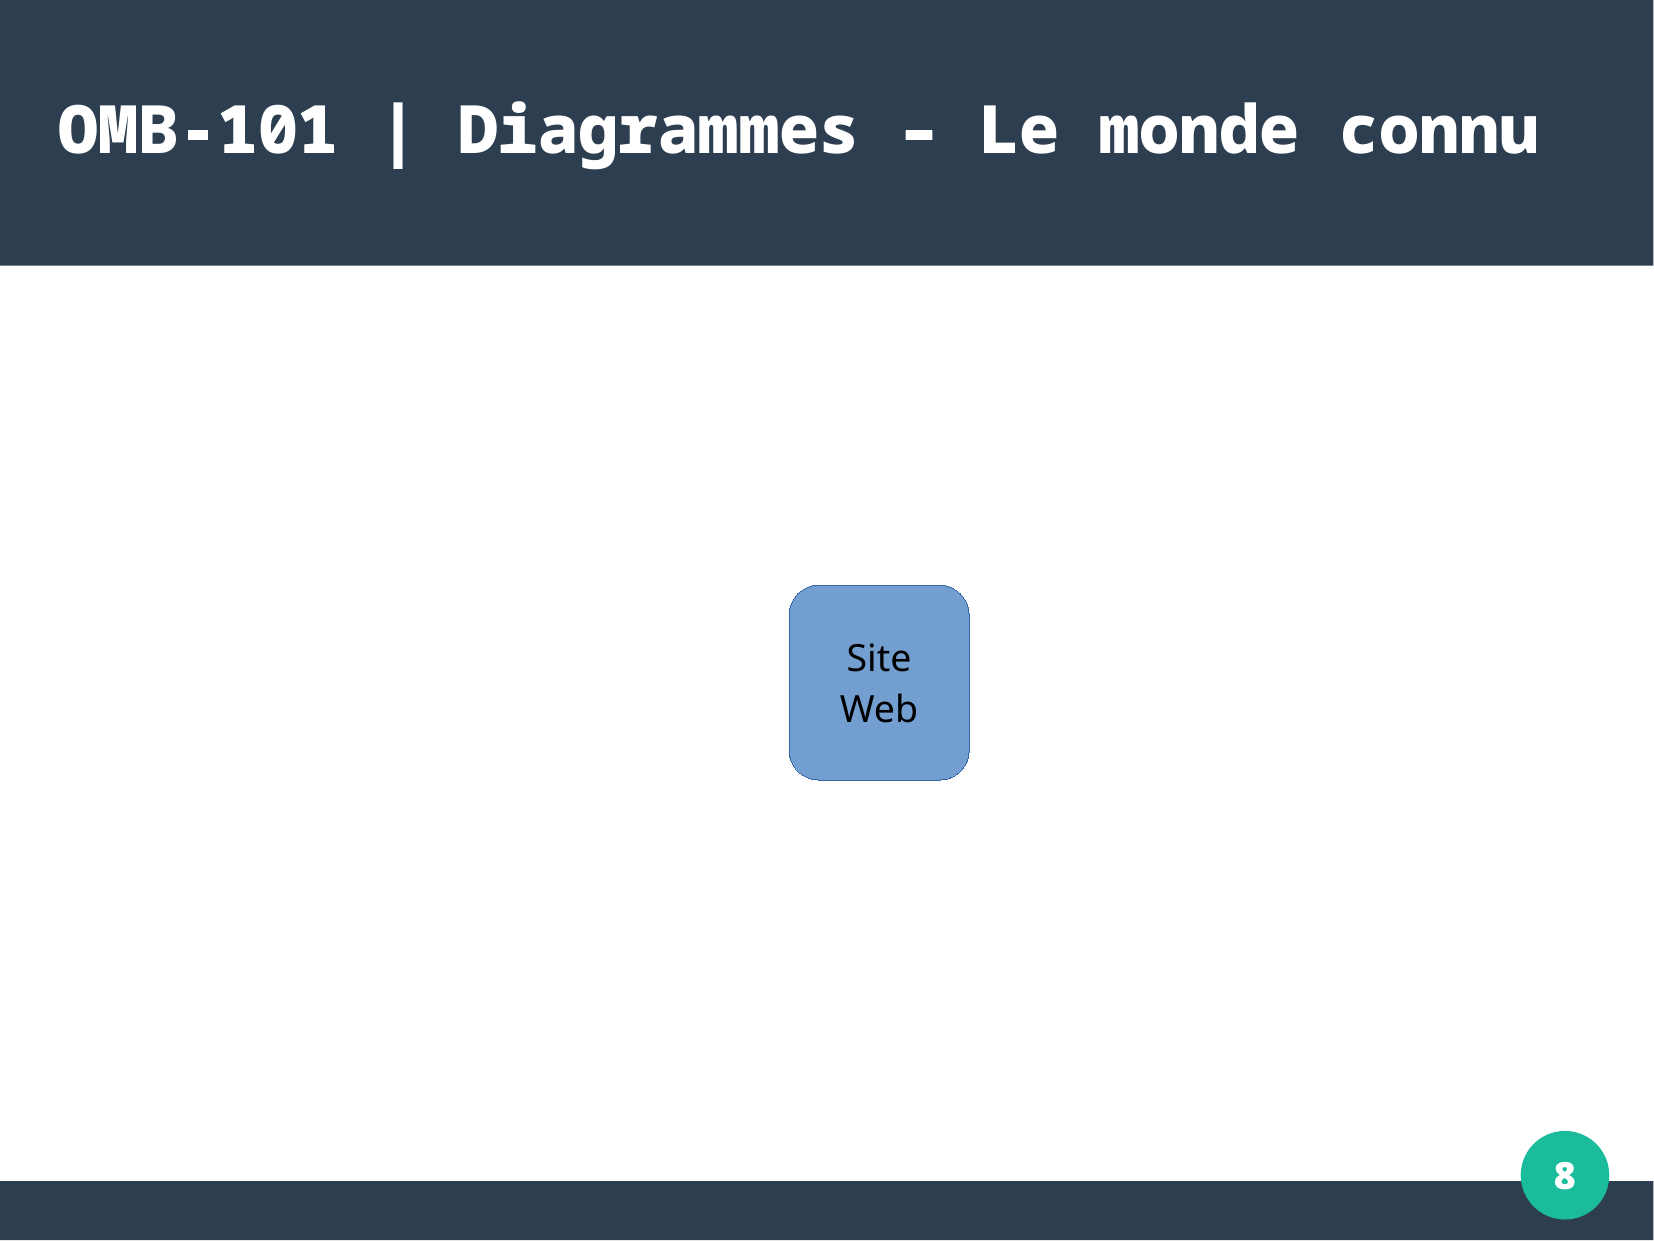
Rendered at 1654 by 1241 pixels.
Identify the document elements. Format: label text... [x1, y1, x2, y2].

title OMB-101 | Diagrammes – Le monde connu [59, 49, 1595, 207]
text_box Site Web [789, 585, 970, 781]
